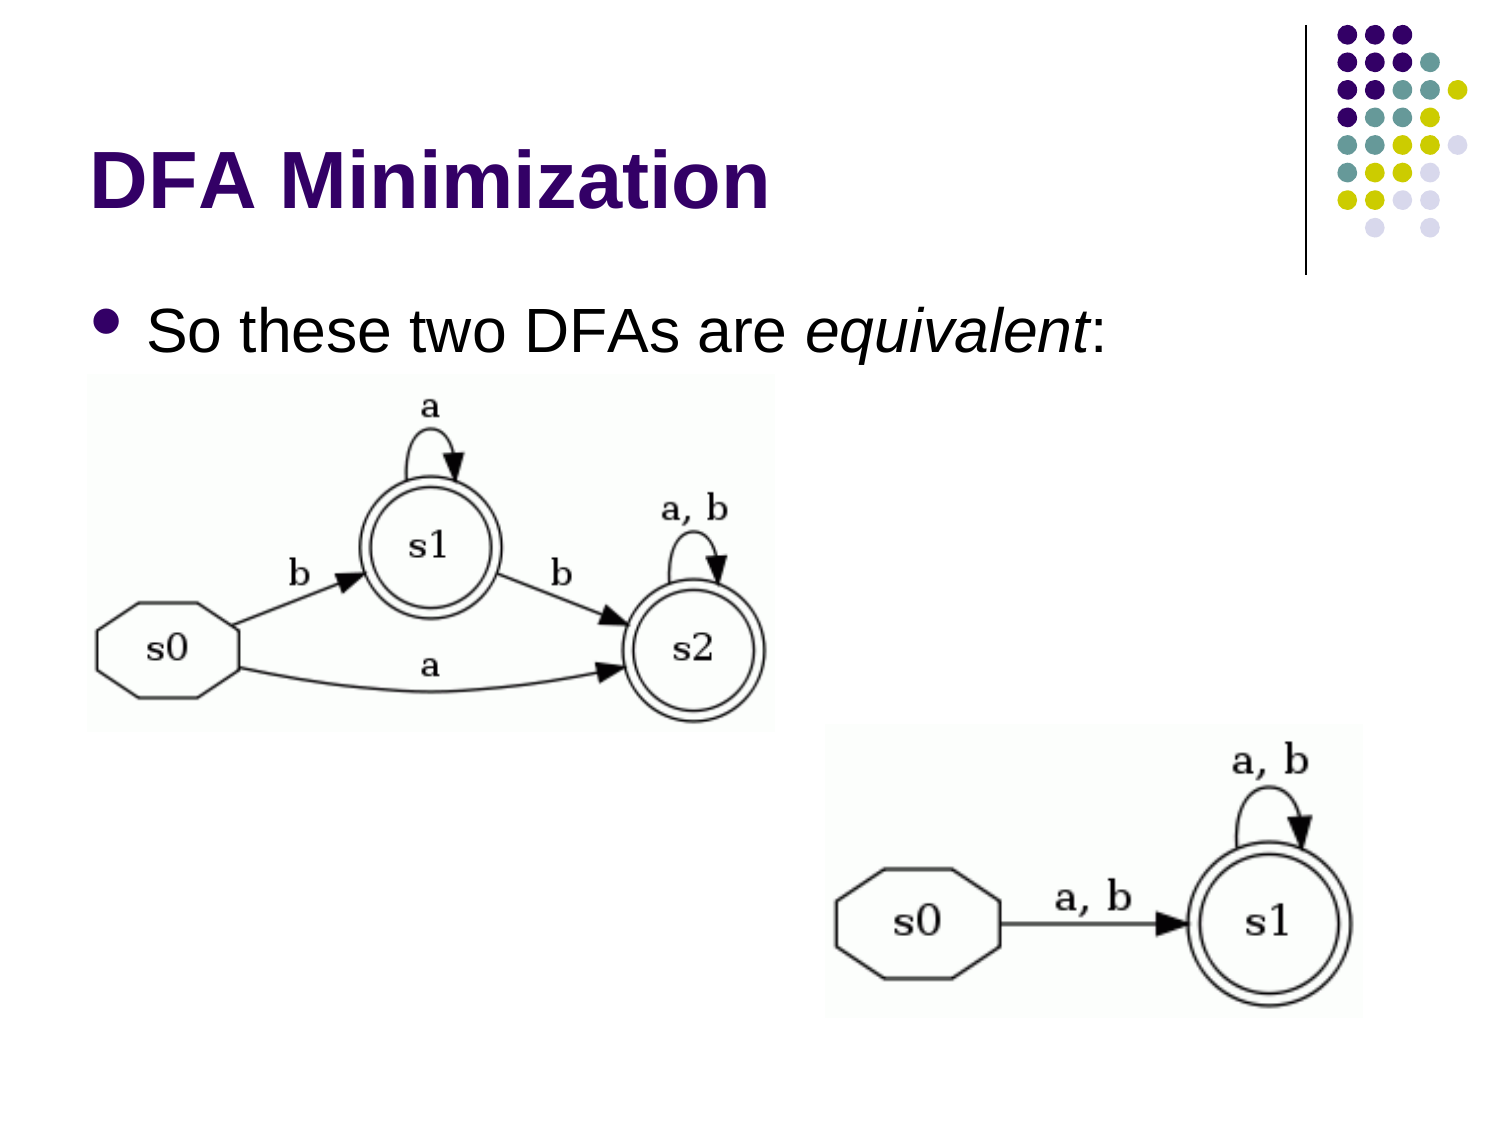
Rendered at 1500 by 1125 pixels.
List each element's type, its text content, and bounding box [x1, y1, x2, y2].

list So these two DFAs are equivalent: [75, 282, 1426, 1006]
title DFA Minimization [74, 20, 1313, 233]
picture [825, 724, 1363, 1018]
picture [87, 374, 775, 732]
